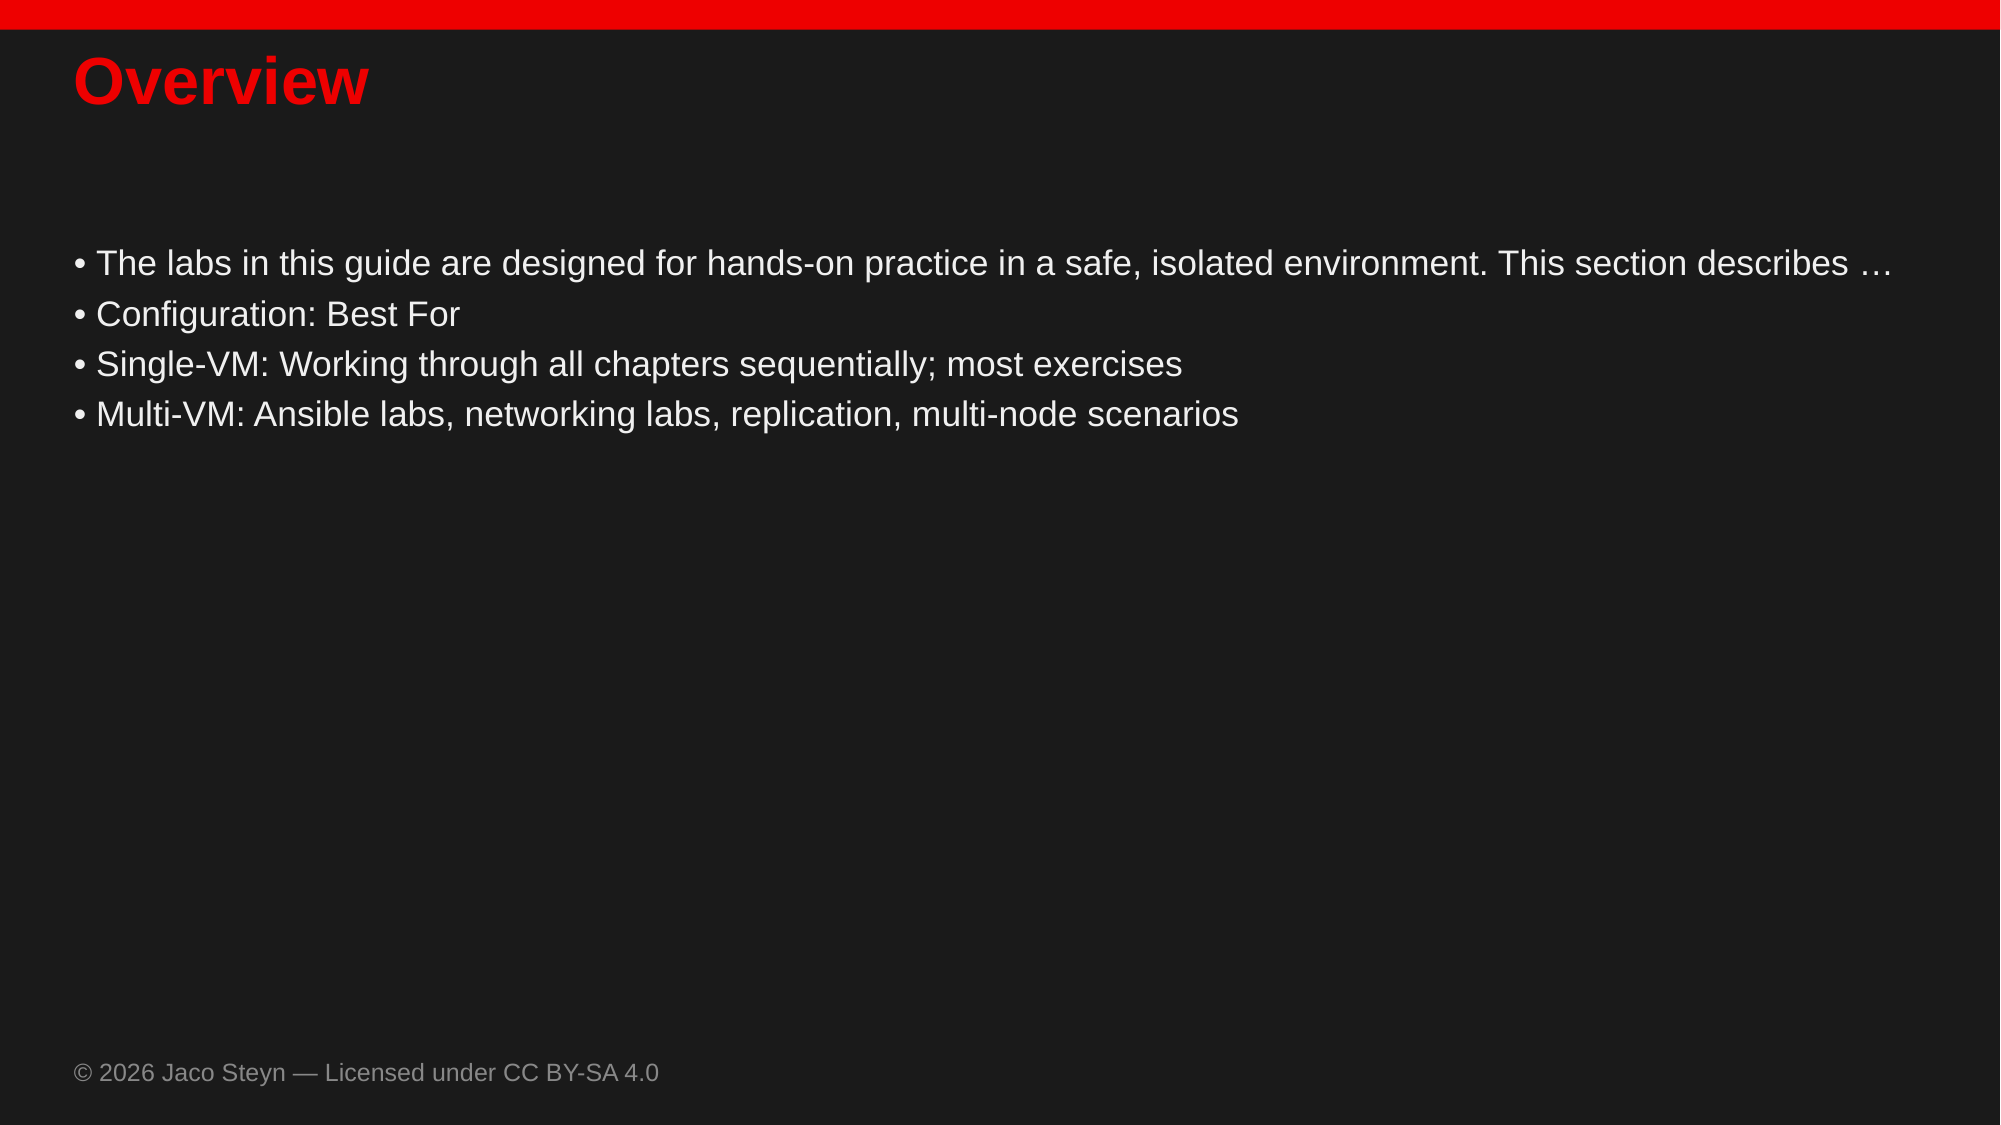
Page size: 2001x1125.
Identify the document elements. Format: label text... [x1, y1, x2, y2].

text_box © 2026 Jaco Steyn — Licensed under CC BY-SA 4.0 [59, 1051, 1942, 1093]
text_box Overview [59, 36, 1942, 208]
text_box [0, 0, 2001, 30]
text_box • The labs in this guide are designed for hands-on practice in a safe, isolated environment. This section describes … • Configuration: Best For • Single-VM: Working through all chapters sequentially; most exercises • Multi-VM: Ansible labs, networking labs, replication, multi-node scenarios [59, 236, 1942, 1037]
